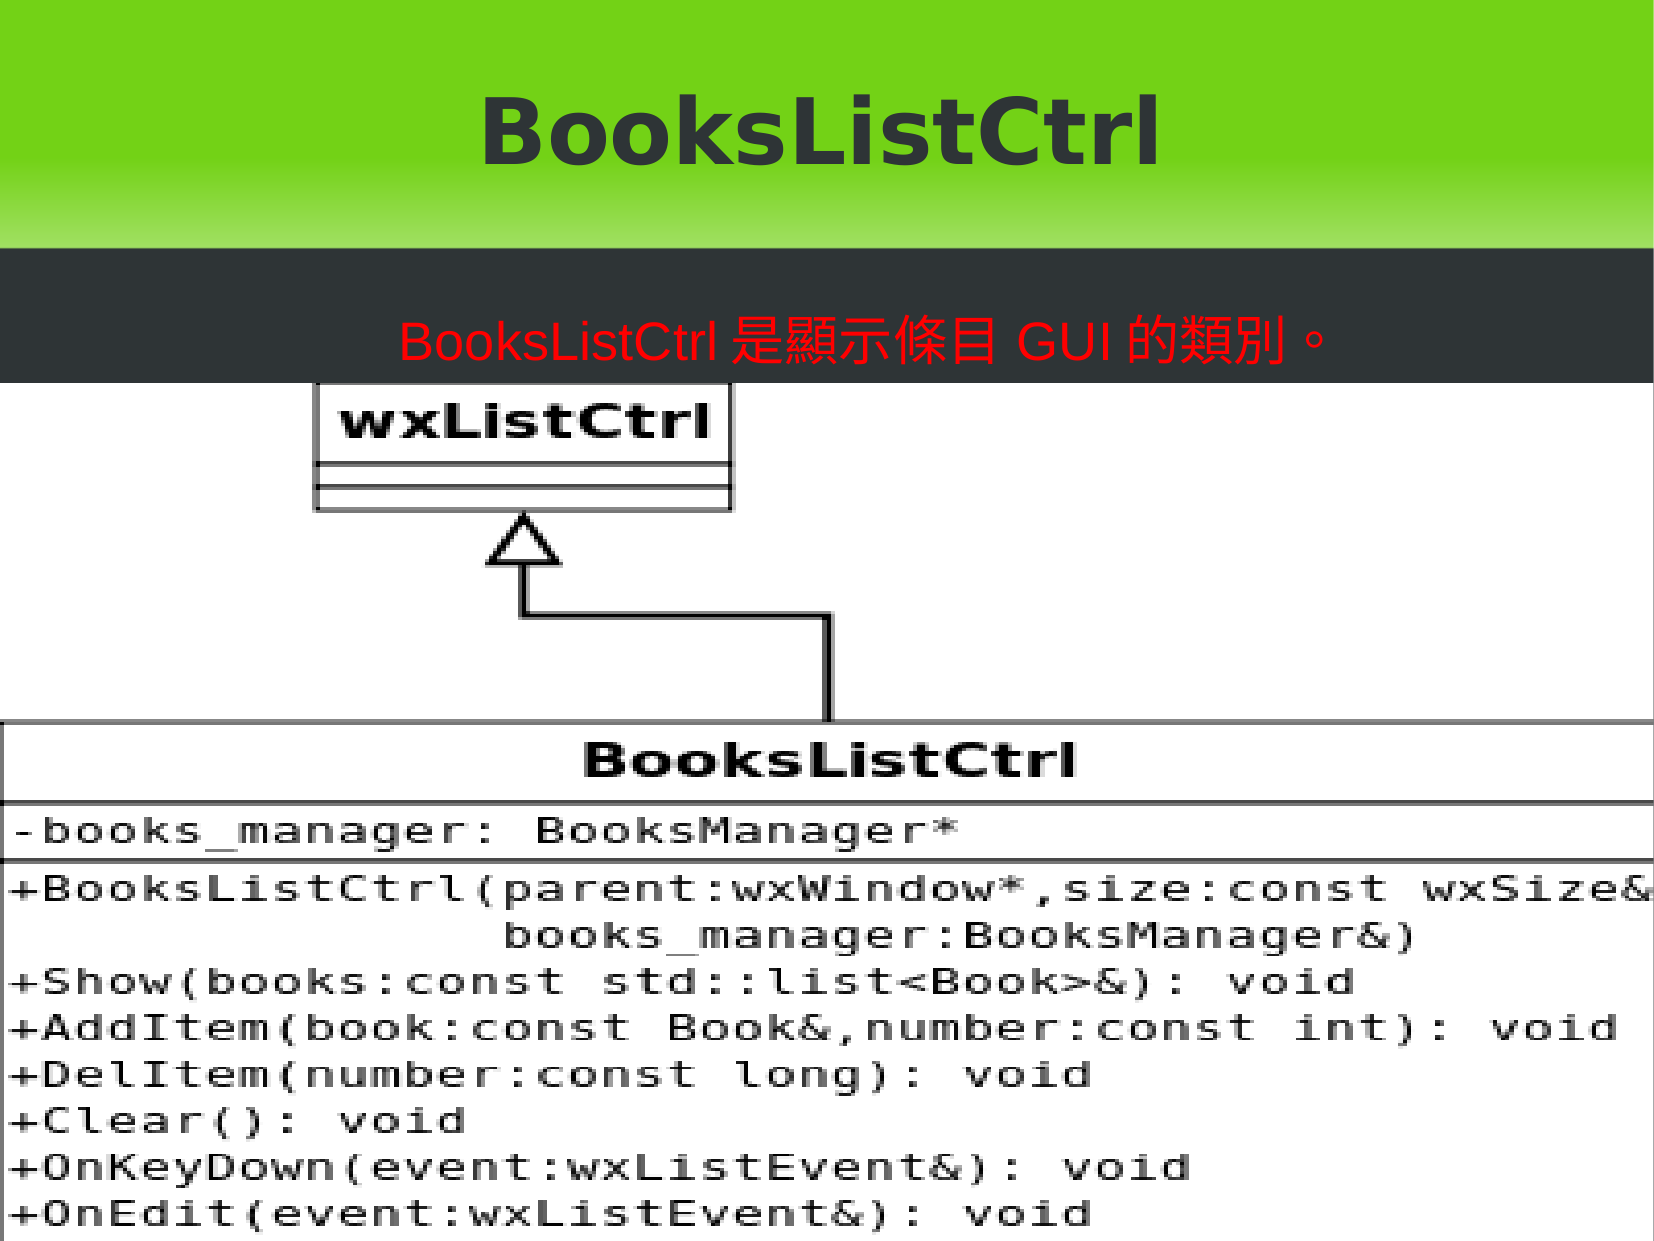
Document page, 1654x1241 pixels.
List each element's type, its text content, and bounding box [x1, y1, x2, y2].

text_box BooksListCtrl是顯示條目GUI的類別。 [383, 295, 1355, 401]
picture [0, 0, 1654, 1241]
title BooksListCtrl [76, 36, 1565, 229]
